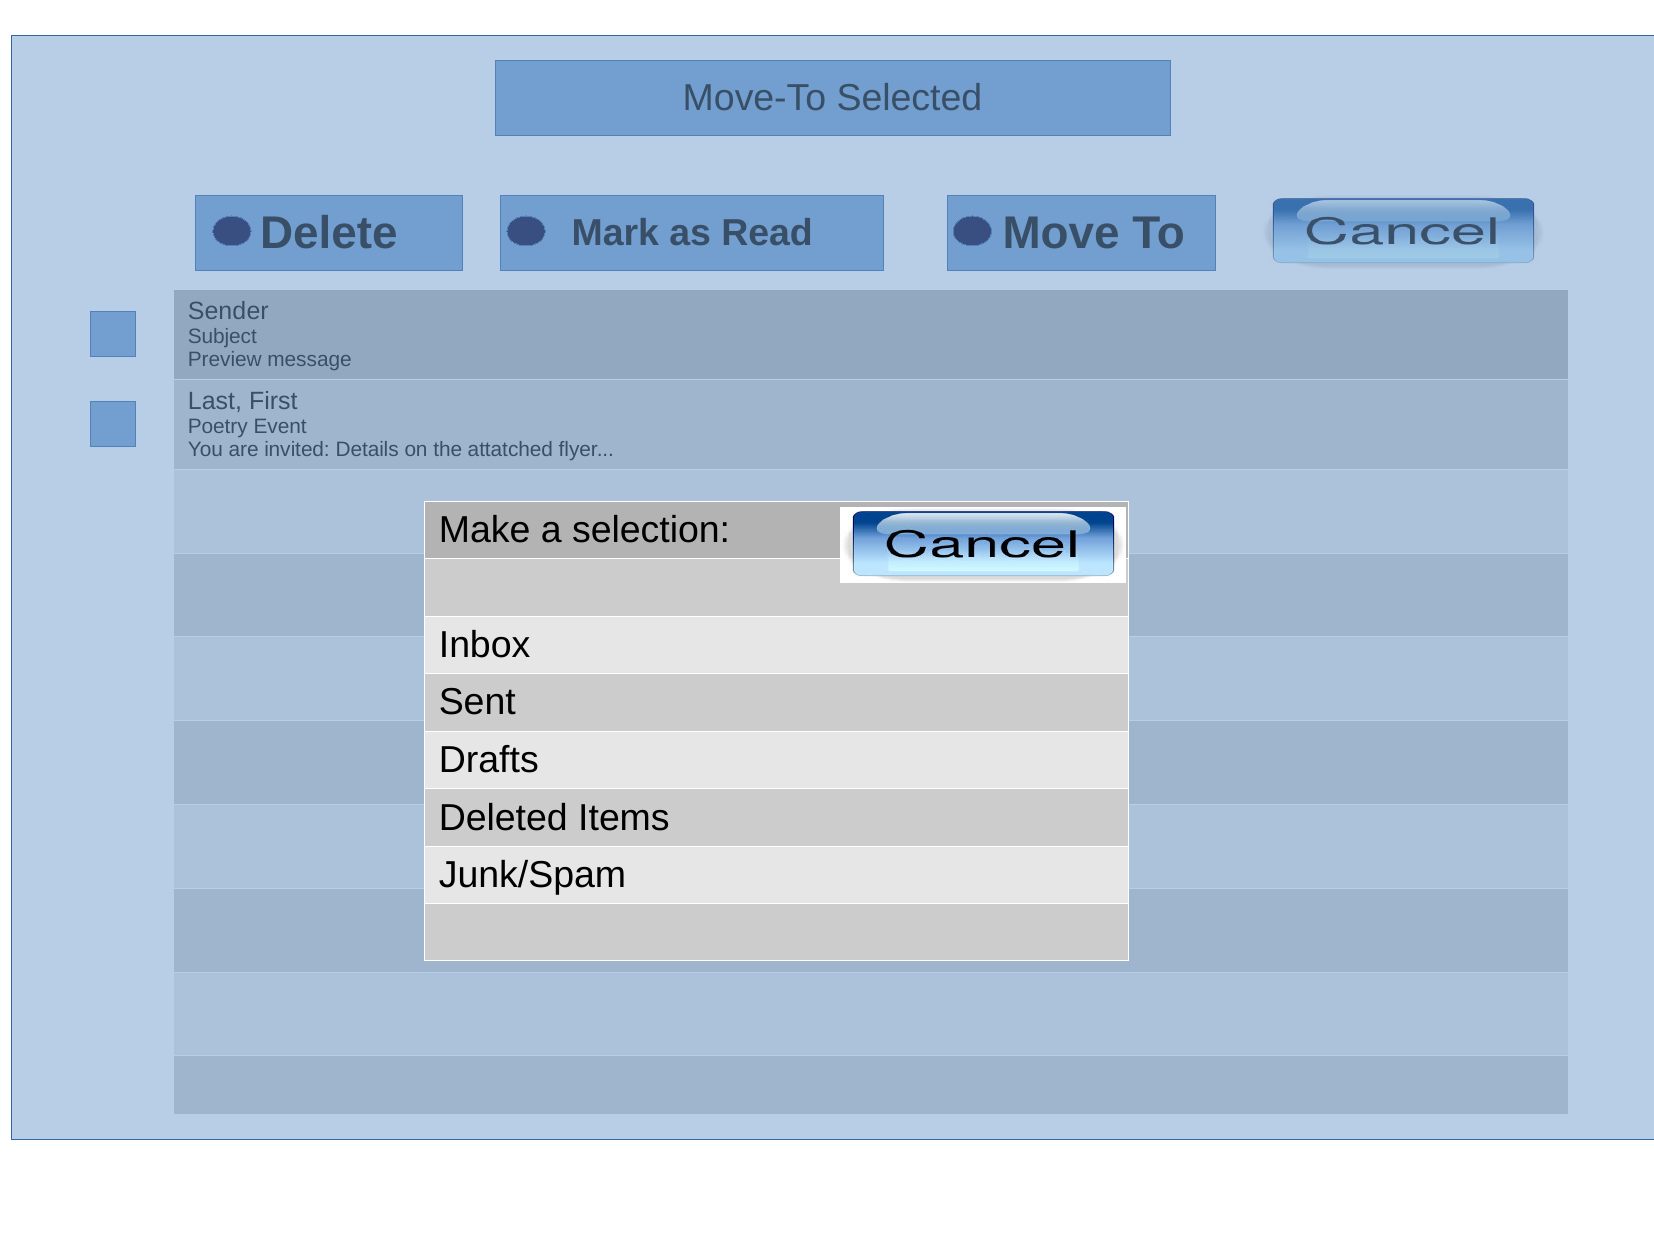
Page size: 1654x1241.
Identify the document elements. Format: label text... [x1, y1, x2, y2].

table_cell Inbox [425, 617, 1128, 673]
table_cell Drafts [425, 732, 1128, 788]
picture [840, 507, 1126, 583]
table_cell Sent [425, 674, 1128, 731]
table_cell Deleted Items [425, 789, 1128, 846]
table_header Make a selection: [425, 502, 1128, 558]
text_box [11, 35, 1654, 1140]
table_cell Junk/Spam [425, 847, 1128, 903]
table_cell [425, 559, 1128, 616]
table_cell [425, 904, 1128, 960]
